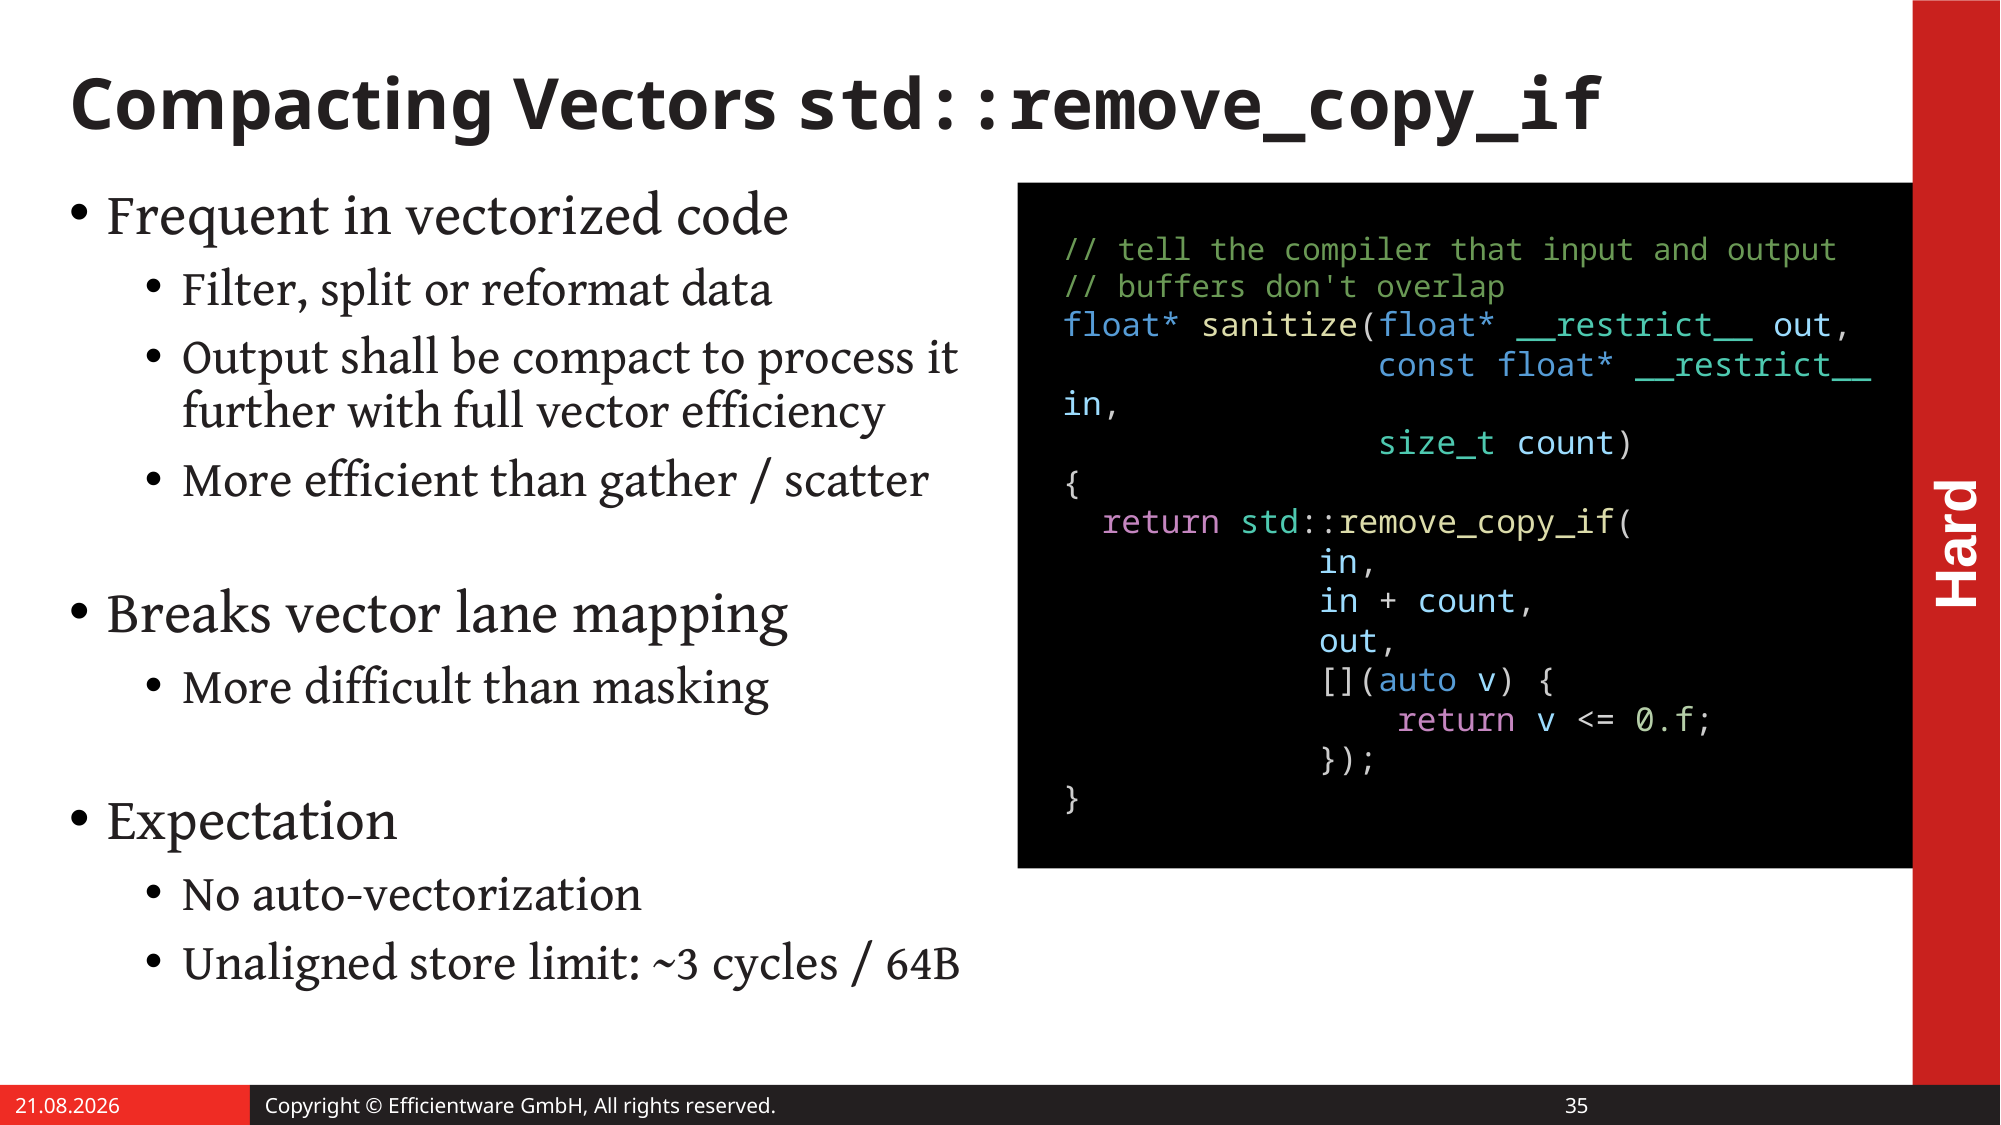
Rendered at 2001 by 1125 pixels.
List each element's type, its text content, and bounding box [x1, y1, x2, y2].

slide_number <number> [1550, 1084, 2000, 1125]
list // tell the compiler that input and output // buffers don't overlap float* sanitize(float* __restrict__ out, const float* __restrict__ in, size_t count) { return std::remove_copy_if( in, in + count, out, [](auto v) { return v <= 0.f; }); } [1017, 182, 1912, 869]
list Frequent in vectorized code Filter, split or reformat data Output shall be compact to process it further with full vector efficiency More efficient than gather / scatter Breaks vector lane mapping More difficult than masking Expectation No auto-vectorization Unaligned store limit: ~3 cycles / 64B [55, 176, 983, 1063]
slide_number 02.11.2025 [0, 1084, 249, 1125]
title Compacting Vectors std::remove_copy_if [55, 52, 1945, 156]
footer Copyright © Efficientware GmbH, All rights reserved. [249, 1084, 1550, 1125]
text_box Hard [1912, 0, 2000, 1084]
